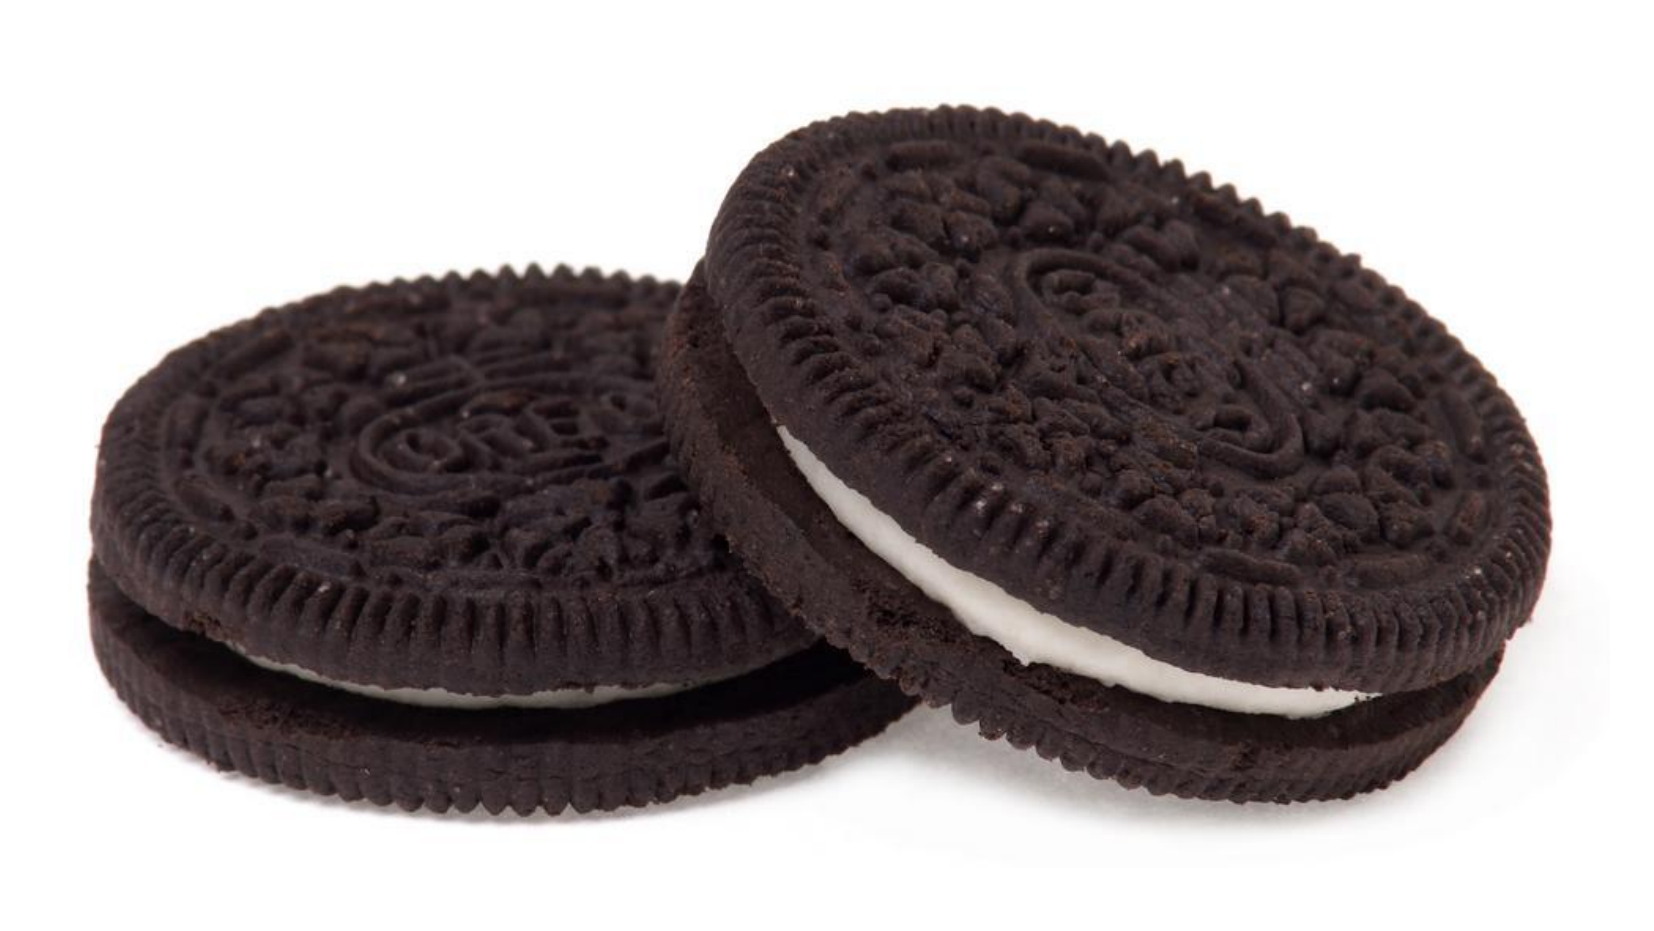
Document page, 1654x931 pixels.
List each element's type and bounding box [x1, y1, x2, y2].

picture [44, 62, 1610, 868]
